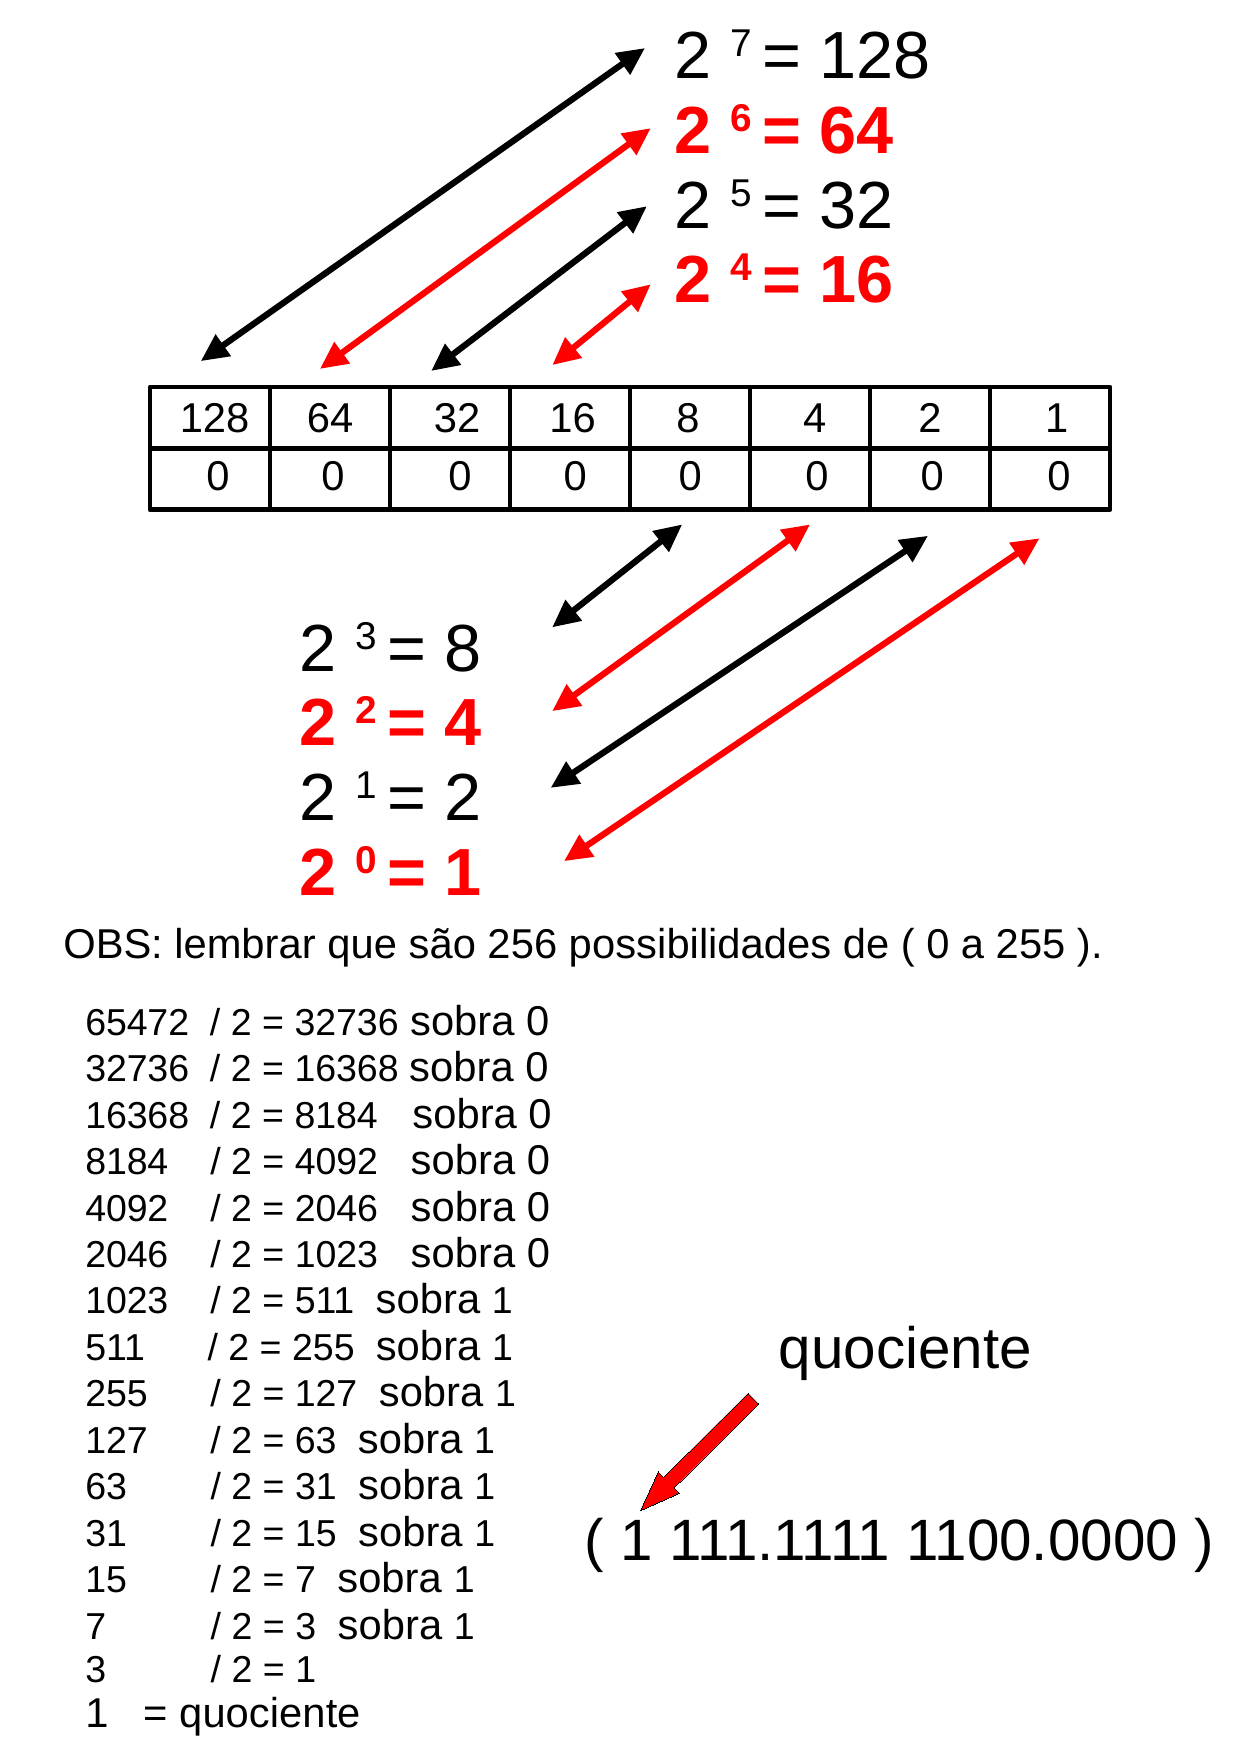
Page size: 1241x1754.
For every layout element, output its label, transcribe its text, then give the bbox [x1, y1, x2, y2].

text_box quociente [764, 1308, 1096, 1435]
text_box [640, 1393, 759, 1511]
text_box ( 1 111.1111 1100.0000 ) [570, 1500, 1241, 1692]
text_box 2 3 = 8 2 2 = 4 2 1 = 2 2 0 = 1 [285, 603, 541, 913]
text_box [150, 386, 1111, 510]
text_box 0 0 0 0 0 0 0 0 [180, 445, 1241, 507]
text_box 65472 / 2 = 32736 sobra 0 32736 / 2 = 16368 sobra 0 16368 / 2 = 8184 sobra 0 8184 / 2 = 4092 sobra 0 4092 / 2 = 2046 sobra 0 2046 / 2 = 1023 sobra 0 1023 / 2 = 511 sobra 1 511 / 2 = 255 sobra 1 255 / 2 = 127 sobra 1 127 / 2 = 63 sobra 1 63 / 2 = 31 sobra 1 31 / 2 = 15 sobra 1 15 / 2 = 7 sobra 1 7 / 2 = 3 sobra 1 3 / 2 = 1 1 = quociente [70, 990, 616, 1744]
text_box OBS: lembrar que são 256 possibilidades de ( 0 a 255 ). [48, 913, 1241, 1022]
text_box 2 7 = 128 2 6 = 64 2 5 = 32 2 4 = 16 [660, 10, 961, 325]
